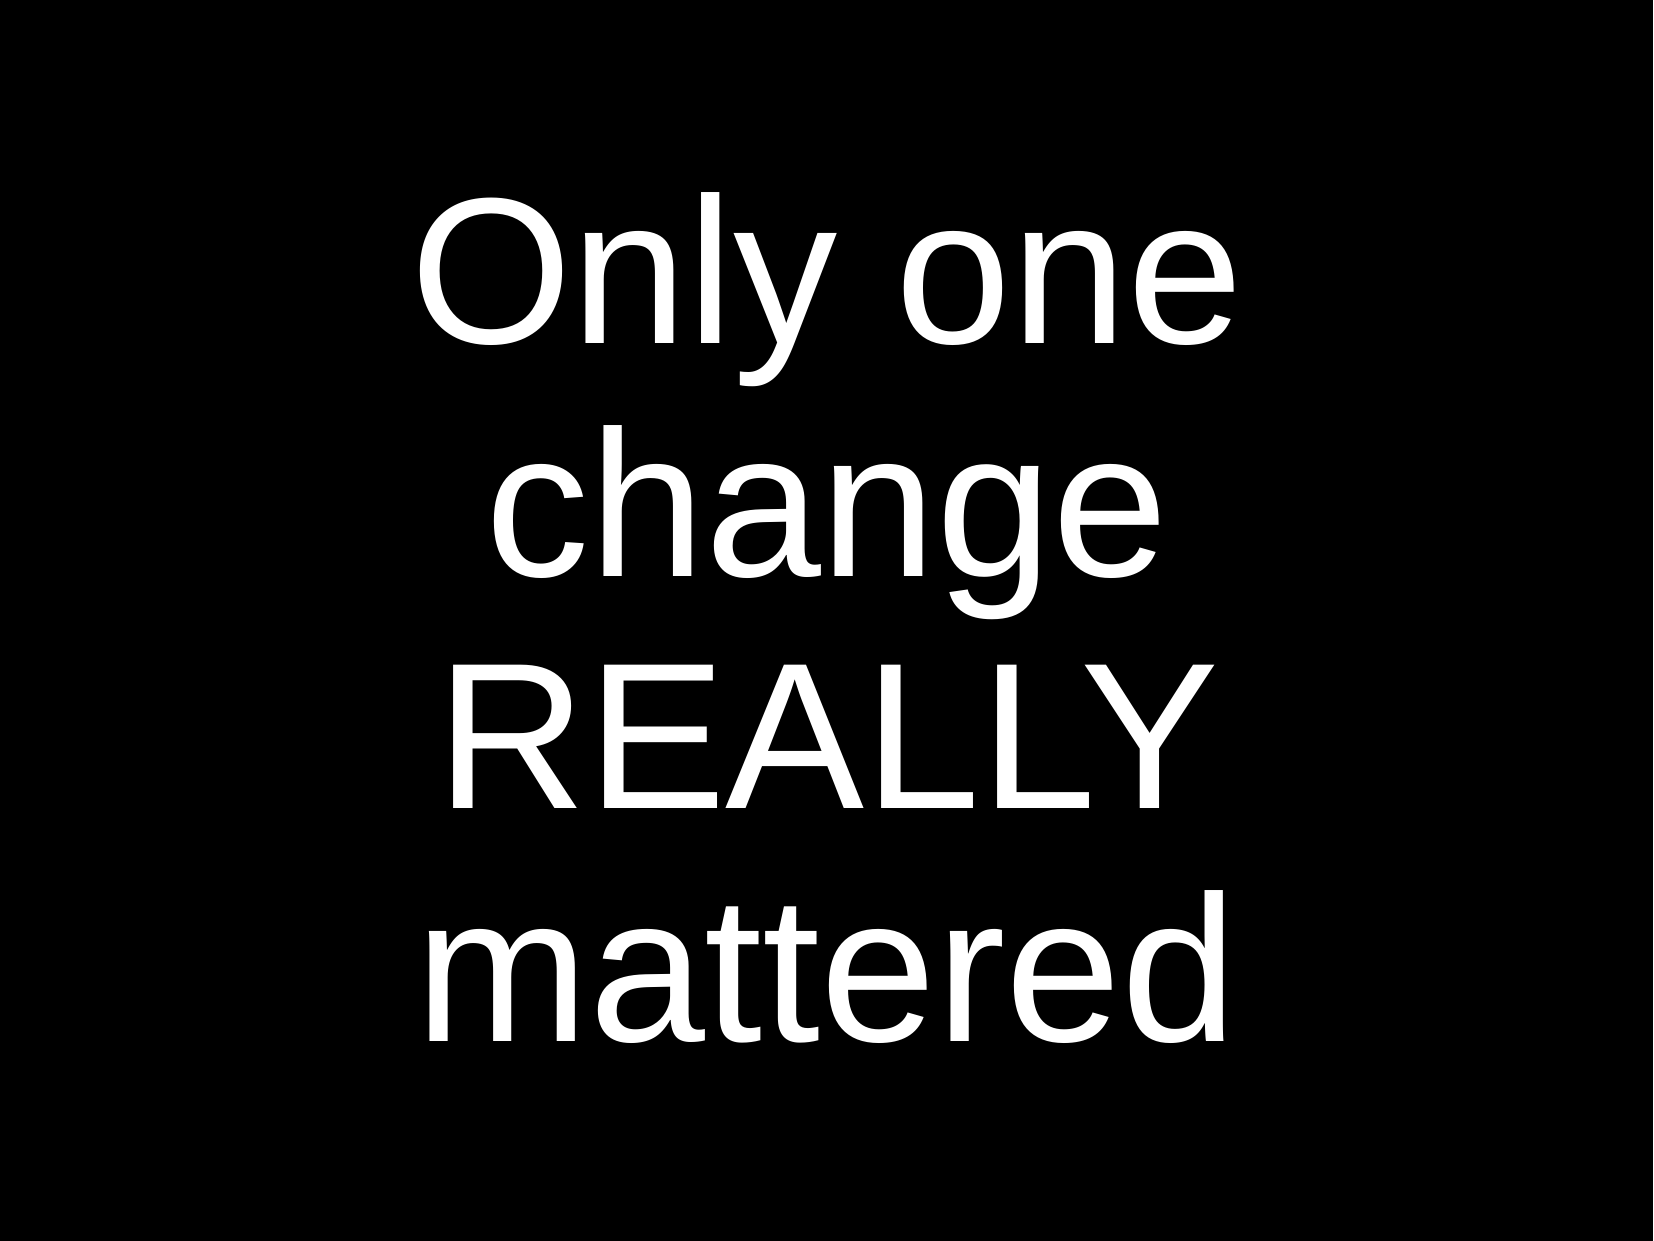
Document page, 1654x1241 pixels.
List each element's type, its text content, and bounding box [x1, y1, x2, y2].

title Only one change REALLY mattered [82, 101, 1571, 1140]
